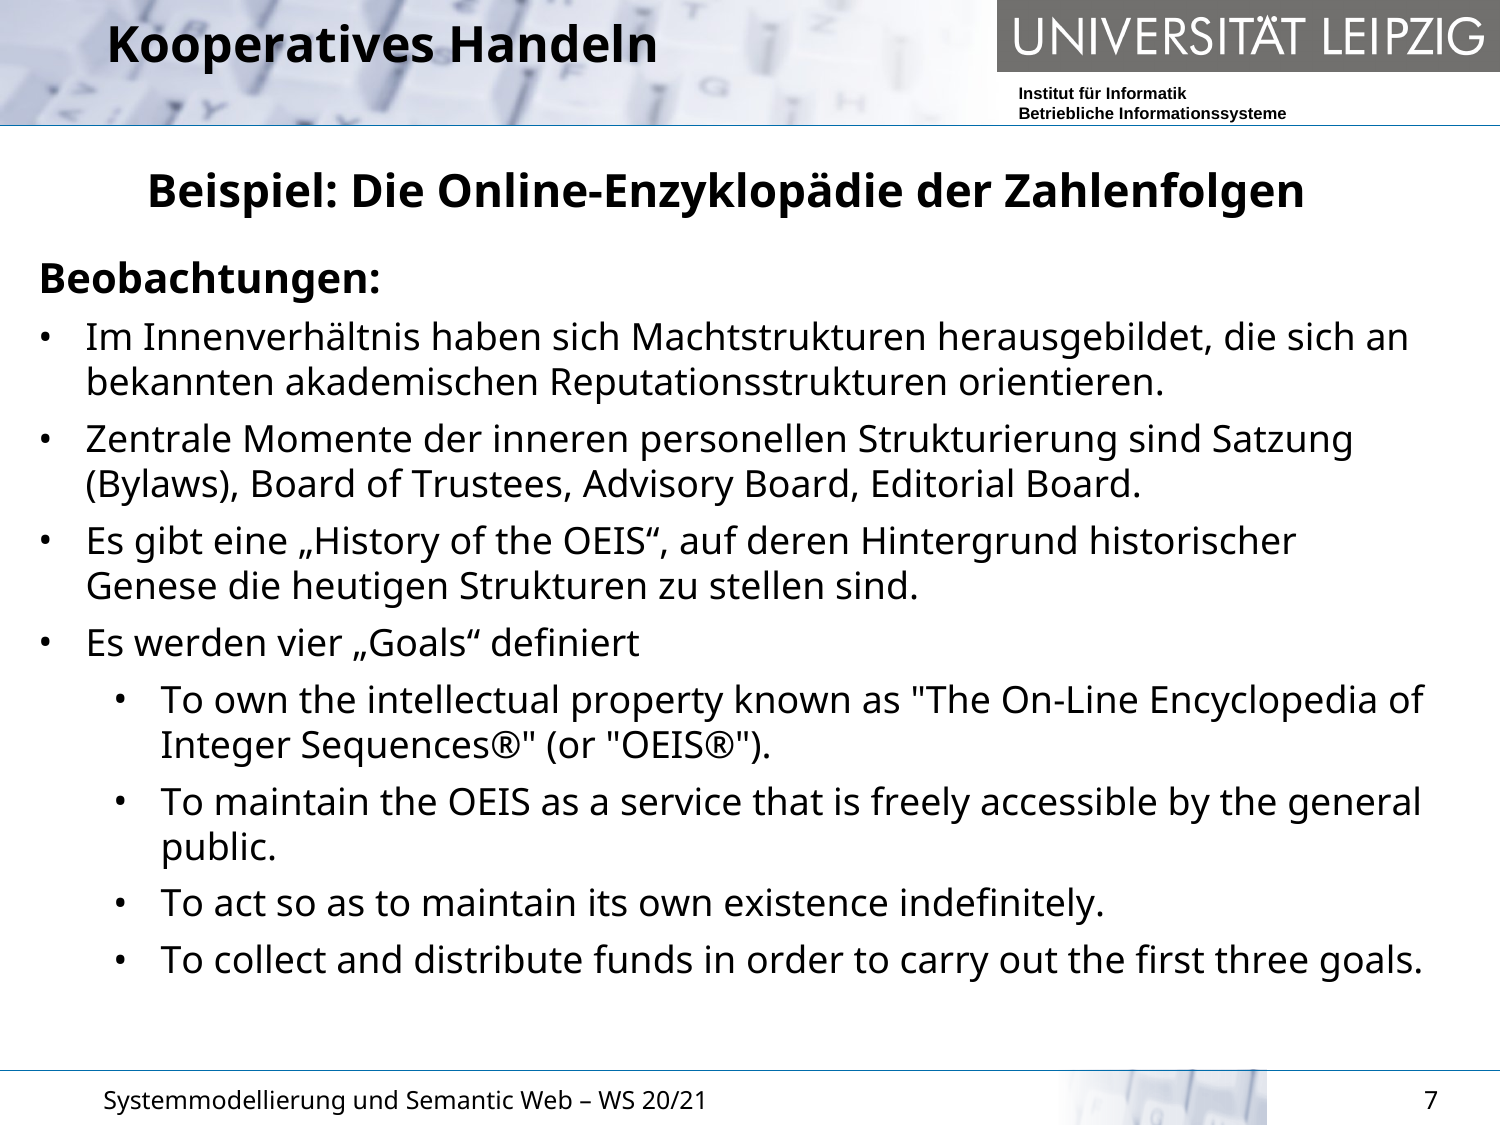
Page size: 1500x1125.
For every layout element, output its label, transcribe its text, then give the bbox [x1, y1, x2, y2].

picture [1057, 1071, 1267, 1125]
text_box Kooperatives Handeln [91, 5, 675, 81]
picture [0, 0, 1500, 125]
text_box Beispiel: Die Online-Enzyklopädie der Zahlenfolgen Beobachtungen: Im Innenverhältnis haben sich Machtstrukturen herausgebildet, die sich an bekannten akademischen Reputationsstrukturen orientieren. Zentrale Momente der inneren personellen Strukturierung sind Satzung (Bylaws), Board of Trustees, Advisory Board, Editorial Board. Es gibt eine „History of the OEIS“, auf deren Hintergrund historischer Genese die heutigen Strukturen zu stellen sind. Es werden vier „Goals“ definiert To own the intellectual property known as "The On-Line Encyclopedia of Integer Sequences®" (or "OEIS®"). To maintain the OEIS as a service that is freely accessible by the general public. To act so as to maintain its own existence indefinitely. To collect and distribute funds in order to carry out the first three goals. [23, 153, 1441, 989]
